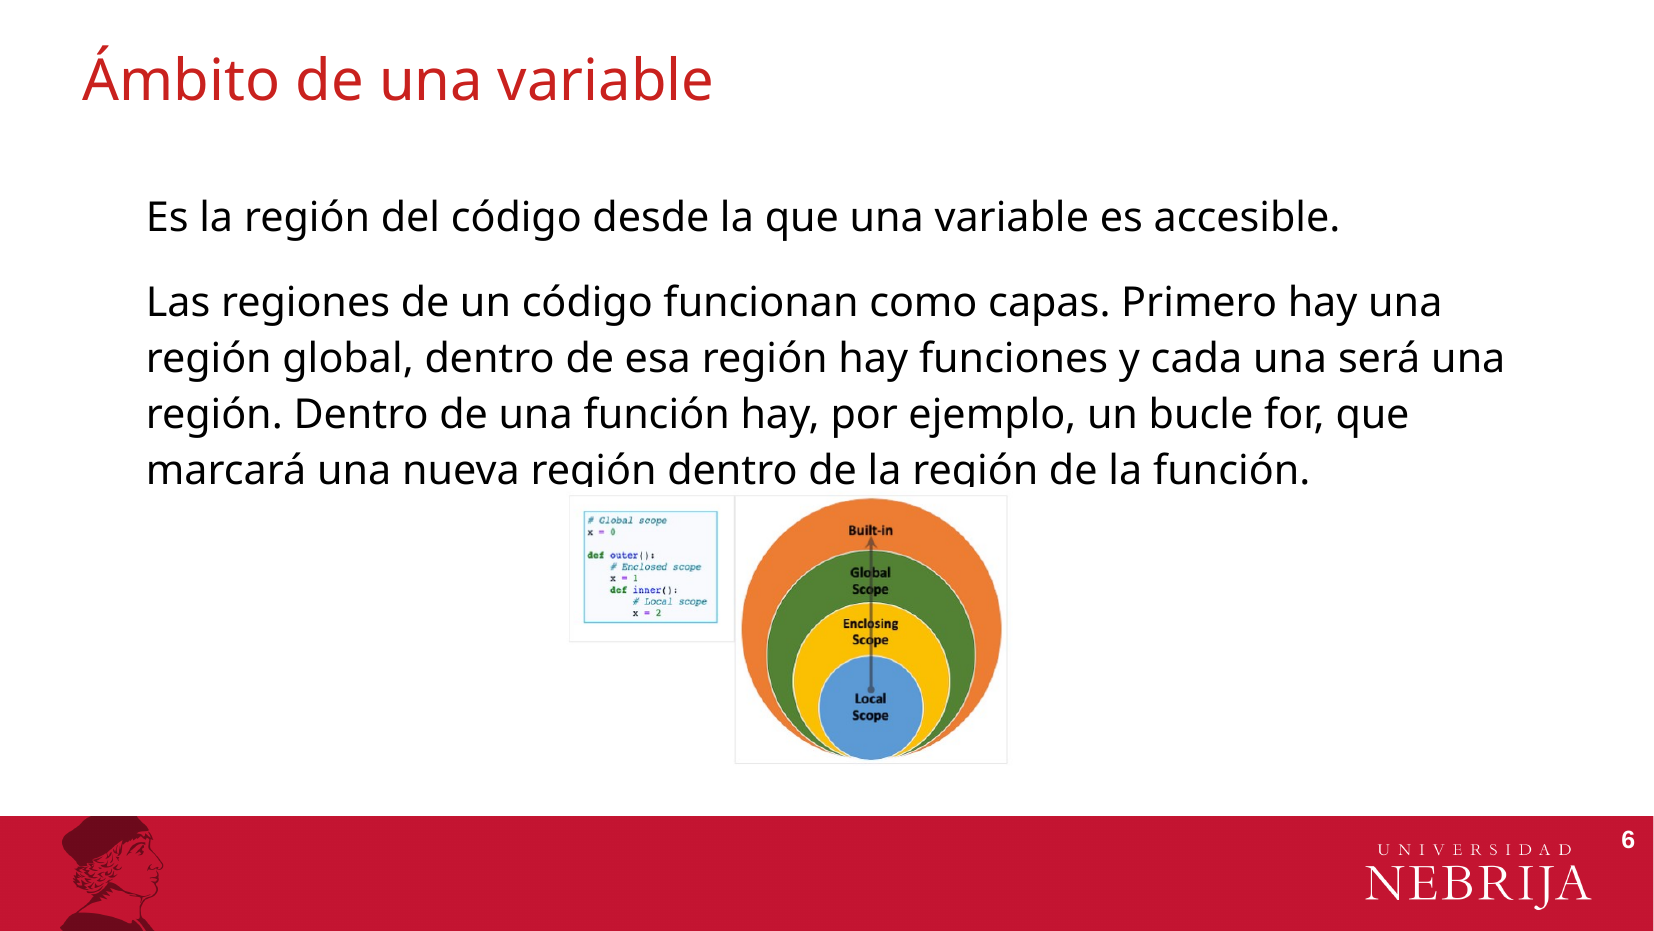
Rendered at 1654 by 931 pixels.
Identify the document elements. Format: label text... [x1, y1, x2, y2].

picture [0, 816, 1654, 931]
list Es la región del código desde la que una variable es accesible. Las regiones de un código funcionan como capas. Primero hay una región global, dentro de esa región hay funciones y cada una será una región. Dentro de una función hay, por ejemplo, un bucle for, que marcará una nueva región dentro de la región de la función. [75, 187, 1576, 788]
picture [555, 487, 1013, 766]
title Ámbito de una variable [82, 0, 1571, 156]
